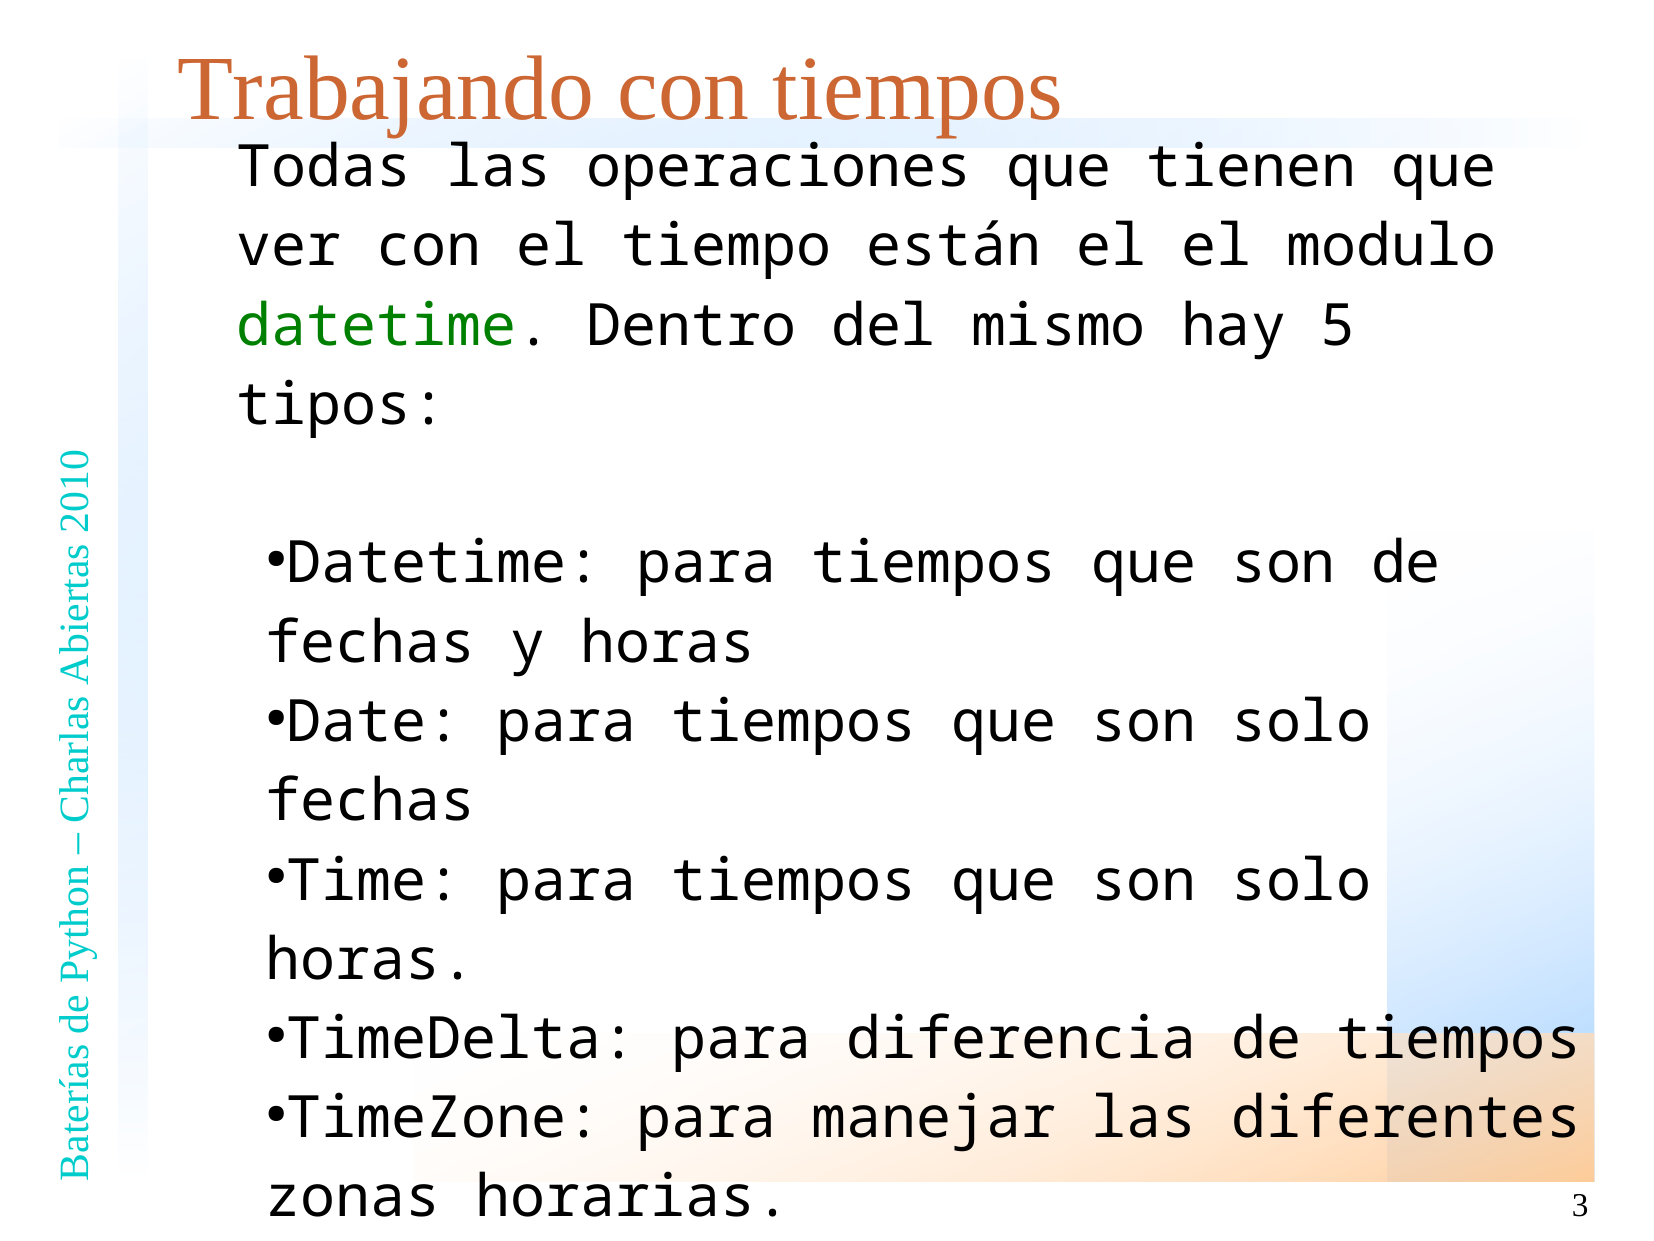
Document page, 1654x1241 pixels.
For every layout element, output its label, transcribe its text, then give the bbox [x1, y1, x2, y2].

subtitle Todas las operaciones que tienen que ver con el tiempo están el el modulo datetime. Dentro del mismo hay 5 tipos: Datetime: para tiempos que son de fechas y horas Date: para tiempos que son solo fechas Time: para tiempos que son solo horas. TimeDelta: para diferencia de tiempos TimeZone: para manejar las diferentes zonas horarias. [206, 177, 1595, 1182]
title Trabajando con tiempos [177, 29, 1595, 148]
